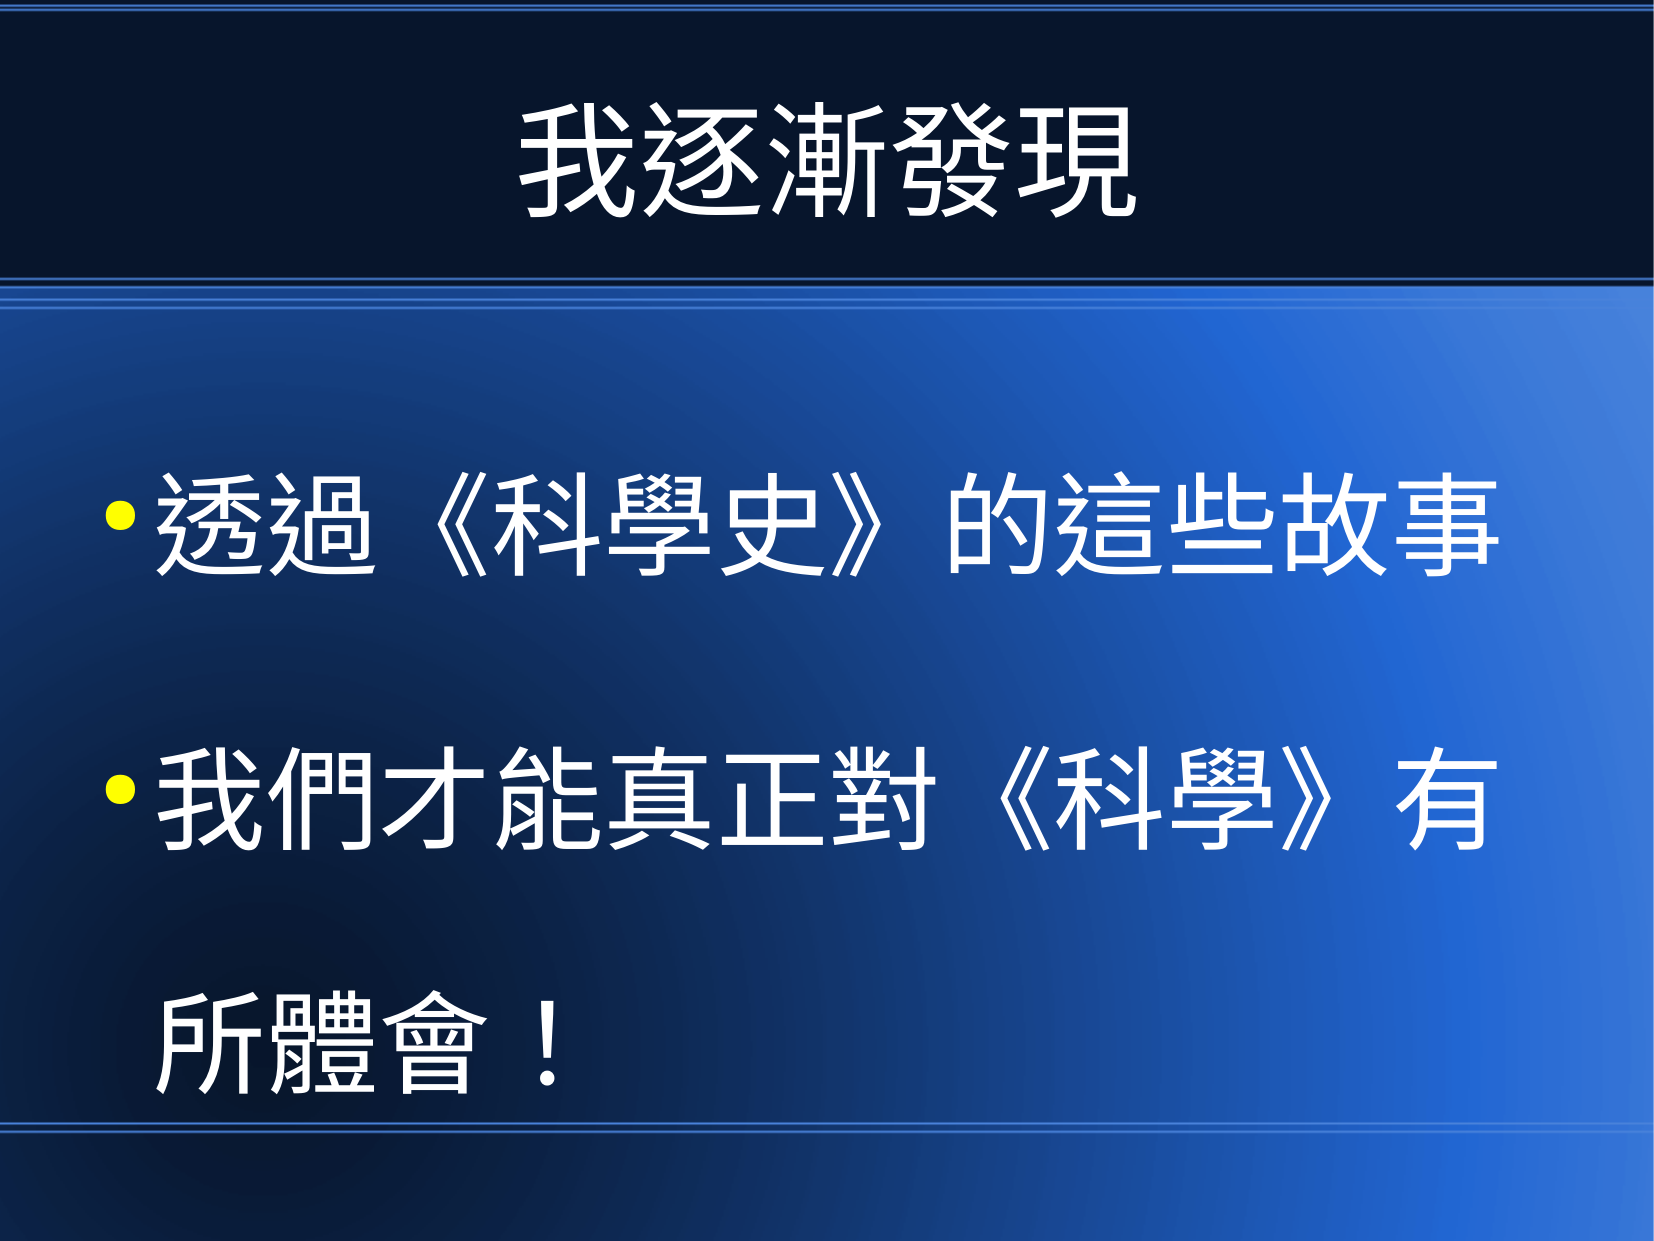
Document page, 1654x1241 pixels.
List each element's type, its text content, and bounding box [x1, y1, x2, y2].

list 透過《科學史》的這些故事 我們才能真正對《科學》有所體會！ [82, 355, 1571, 1241]
picture [0, 0, 1654, 1241]
title 我逐漸發現 [82, 49, 1571, 257]
